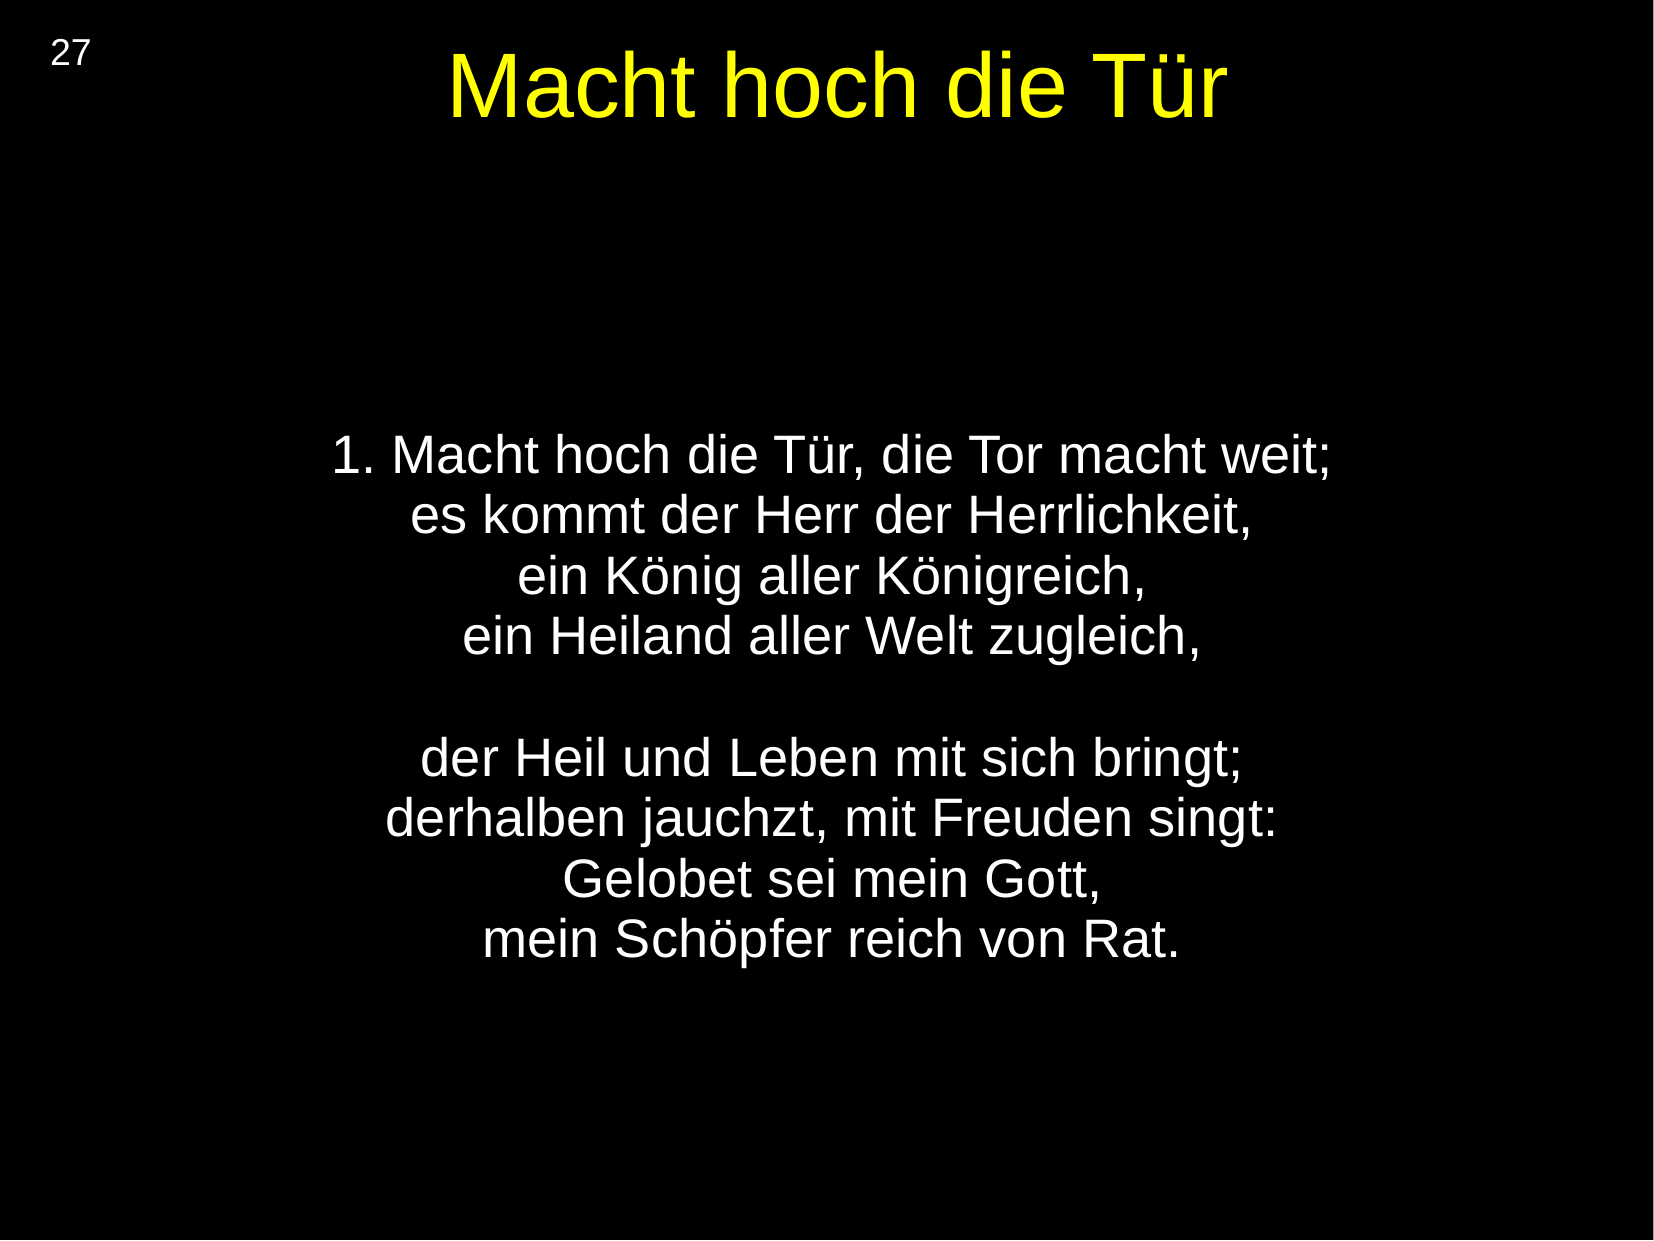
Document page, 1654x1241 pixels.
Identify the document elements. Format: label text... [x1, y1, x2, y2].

text_box 27 [35, 23, 130, 81]
list 1. Macht hoch die Tür, die Tor macht weit; es kommt der Herr der Herrlichkeit, ein König aller Königreich, ein Heiland aller Welt zugleich, der Heil und Leben mit sich bringt; derhalben jauchzt, mit Freuden singt: Gelobet sei mein Gott, mein Schöpfer reich von Rat. [35, 177, 1630, 1217]
title Macht hoch die Tür [94, 5, 1583, 166]
